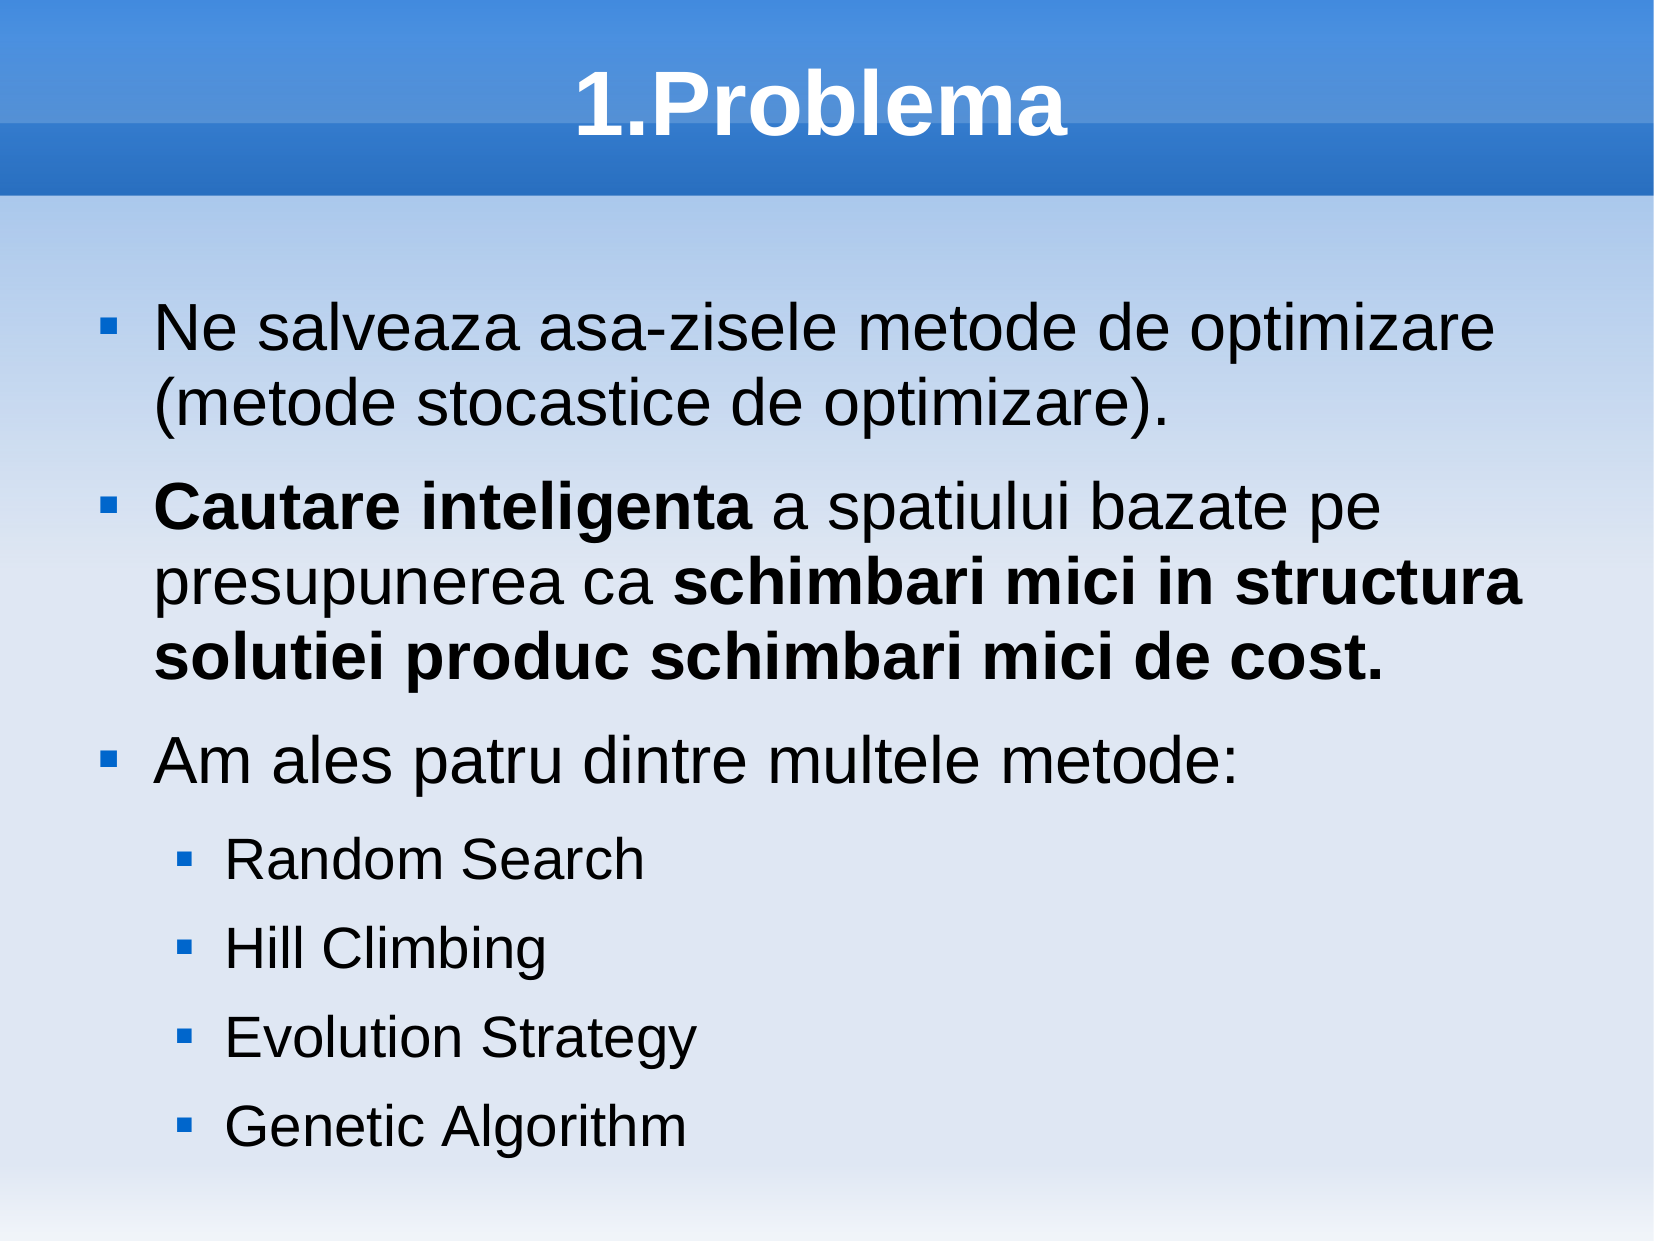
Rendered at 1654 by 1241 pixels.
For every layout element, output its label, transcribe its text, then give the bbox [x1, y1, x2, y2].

title 1.Problema [76, 7, 1565, 200]
picture [0, 0, 1654, 1241]
list Ne salveaza asa-zisele metode de optimizare (metode stocastice de optimizare). Cautare inteligenta a spatiului bazate pe presupunerea ca schimbari mici in structura solutiei produc schimbari mici de cost. Am ales patru dintre multele metode: Random Search Hill Climbing Evolution Strategy Genetic Algorithm [82, 290, 1571, 1159]
